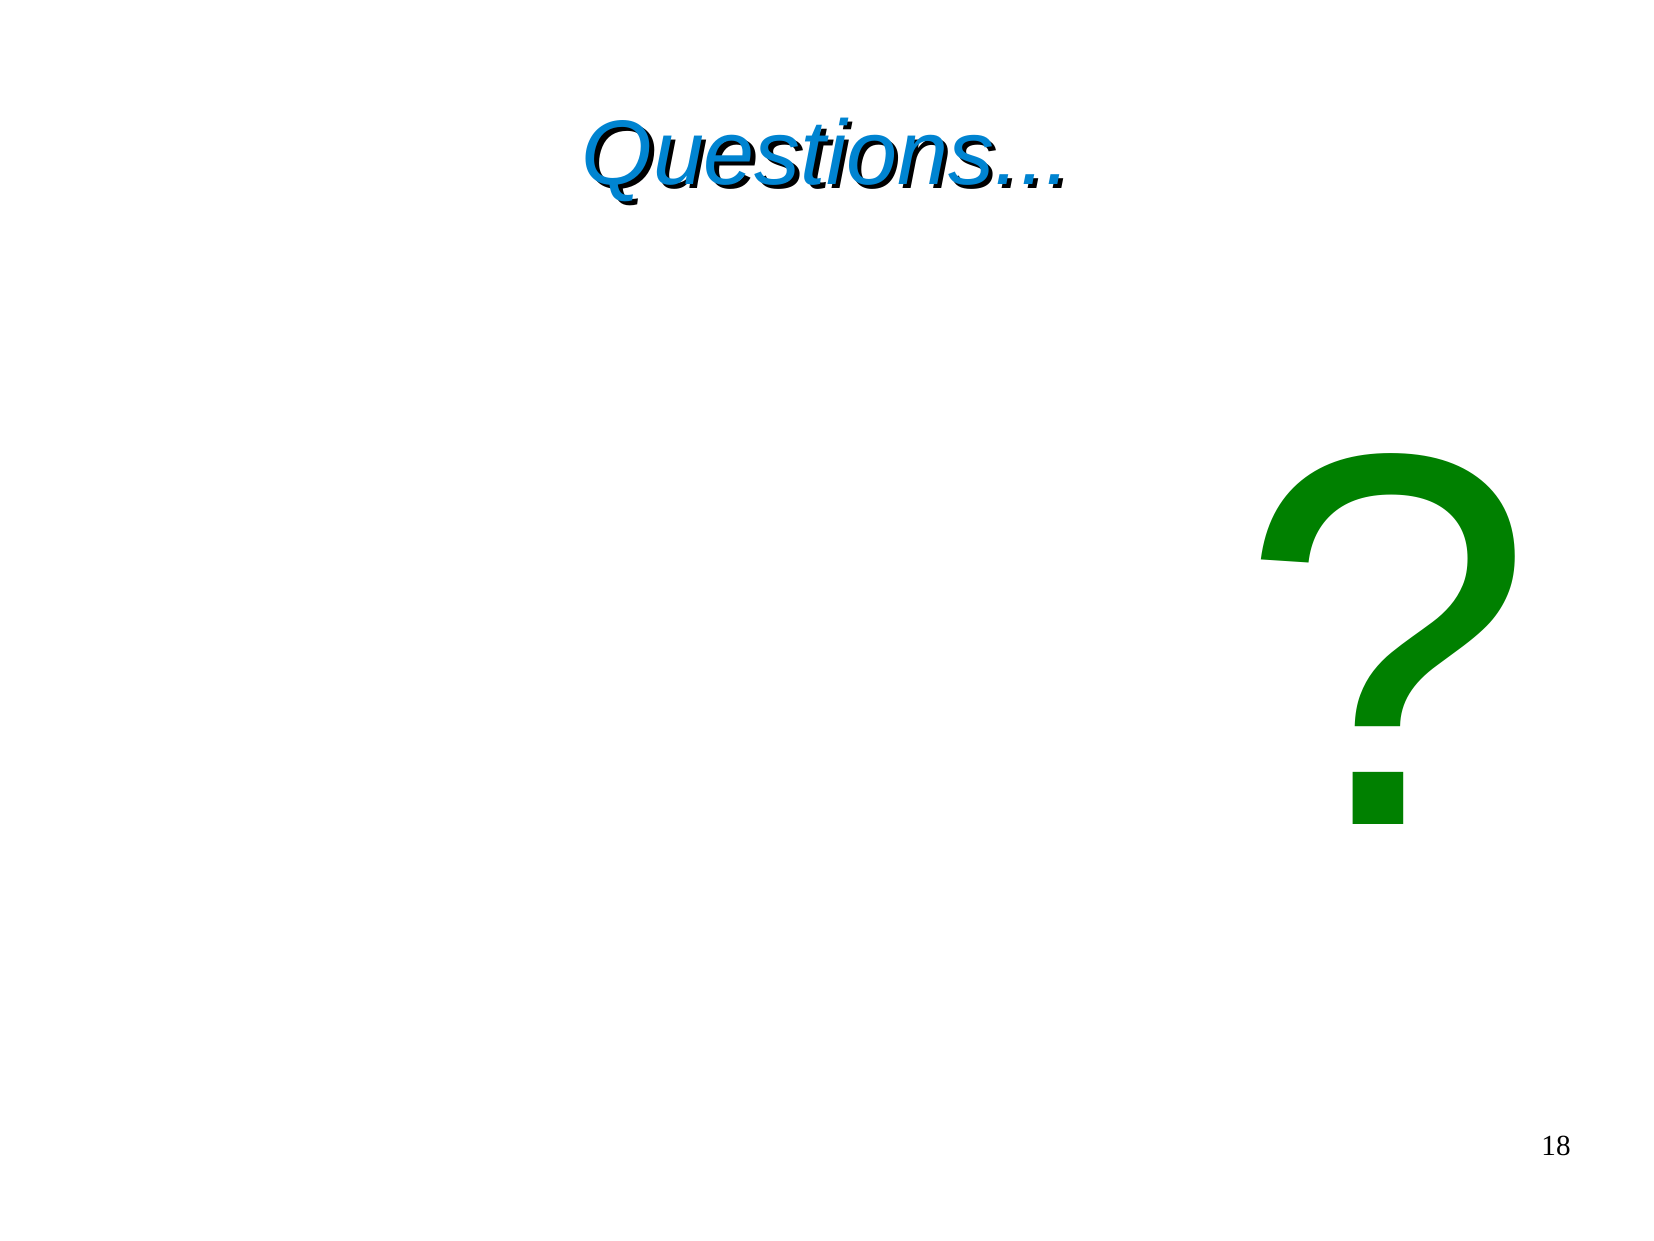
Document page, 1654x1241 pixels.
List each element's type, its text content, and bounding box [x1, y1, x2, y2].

list ? [104, 290, 1561, 1010]
title Questions... [82, 49, 1571, 257]
